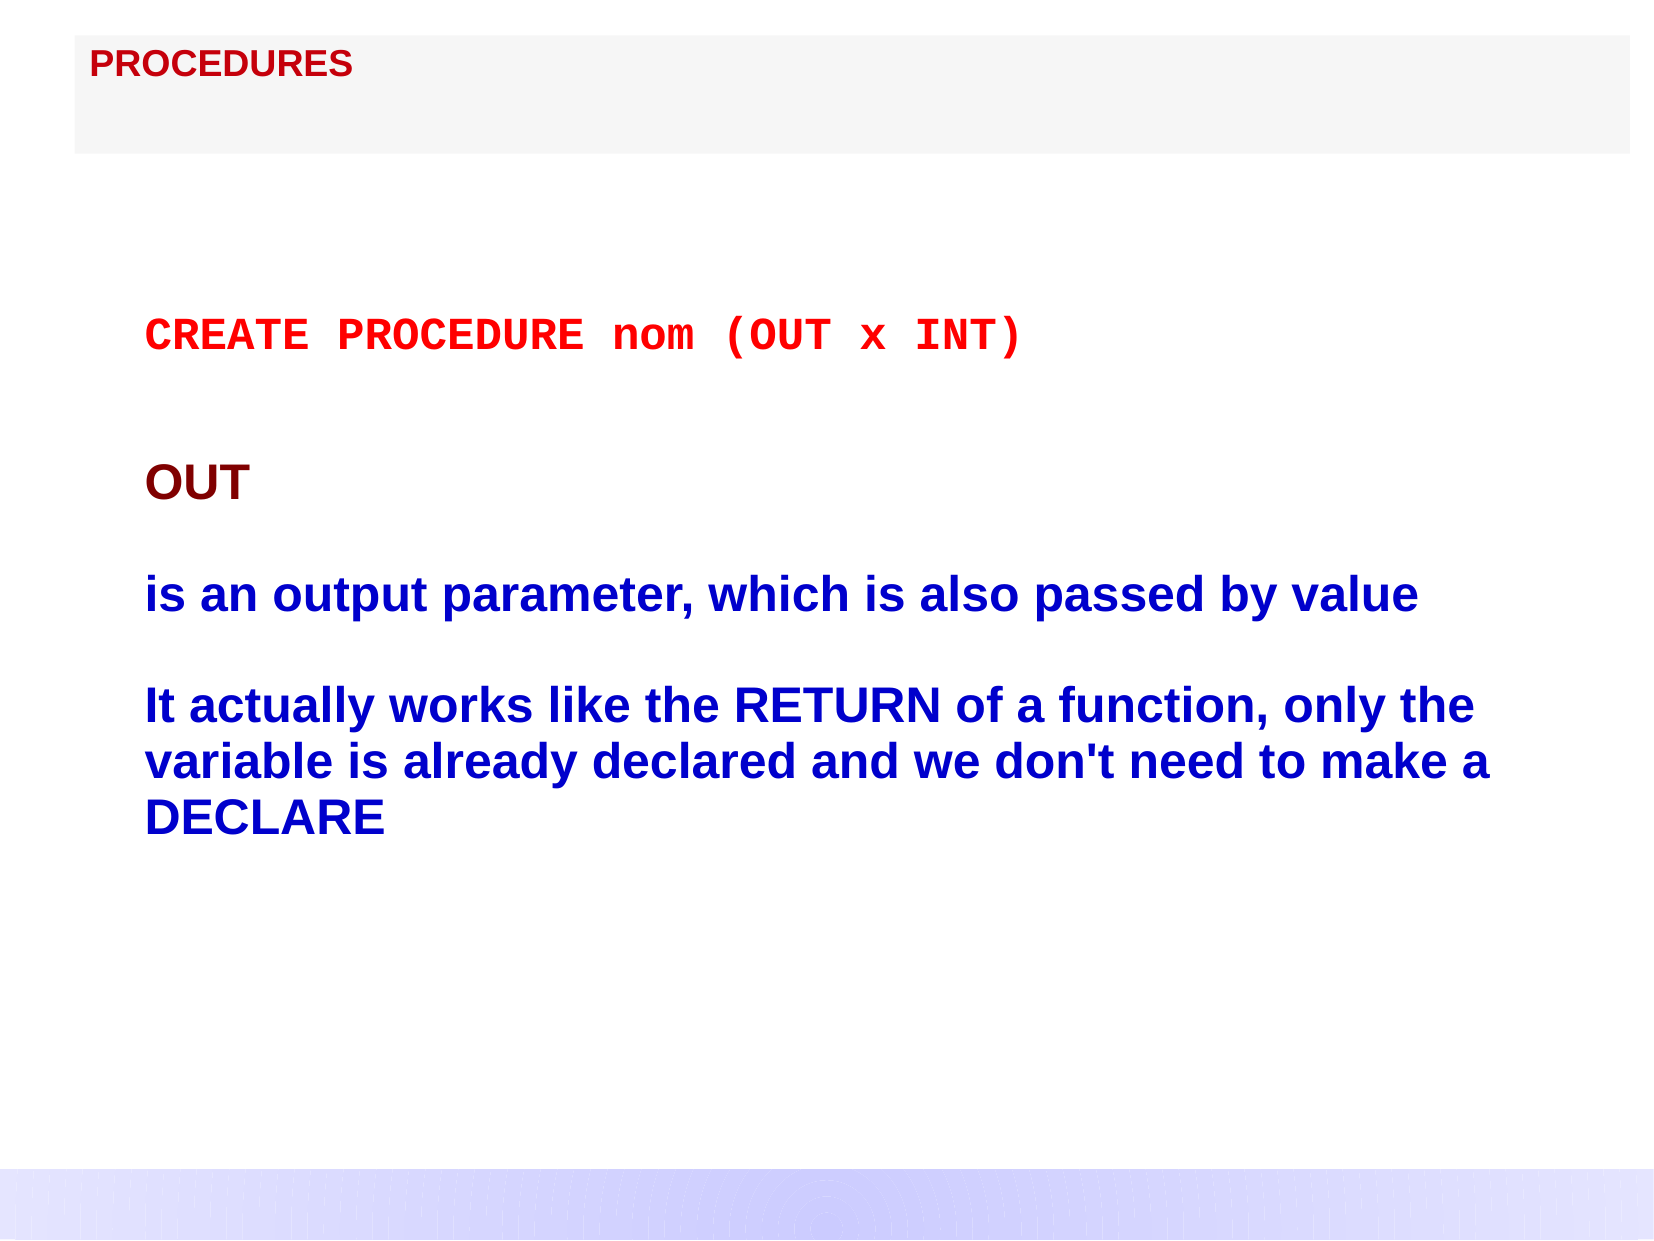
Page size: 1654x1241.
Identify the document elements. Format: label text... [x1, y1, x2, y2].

text_box PROCEDURES [74, 35, 1630, 154]
text_box [0, 304, 1654, 1221]
text_box OUT is an output parameter, which is also passed by value It actually works like the RETURN of a function, only the variable is already declared and we don't need to make a DECLARE [129, 395, 1564, 957]
text_box CREATE PROCEDURE nom (OUT x INT) [129, 304, 1607, 372]
